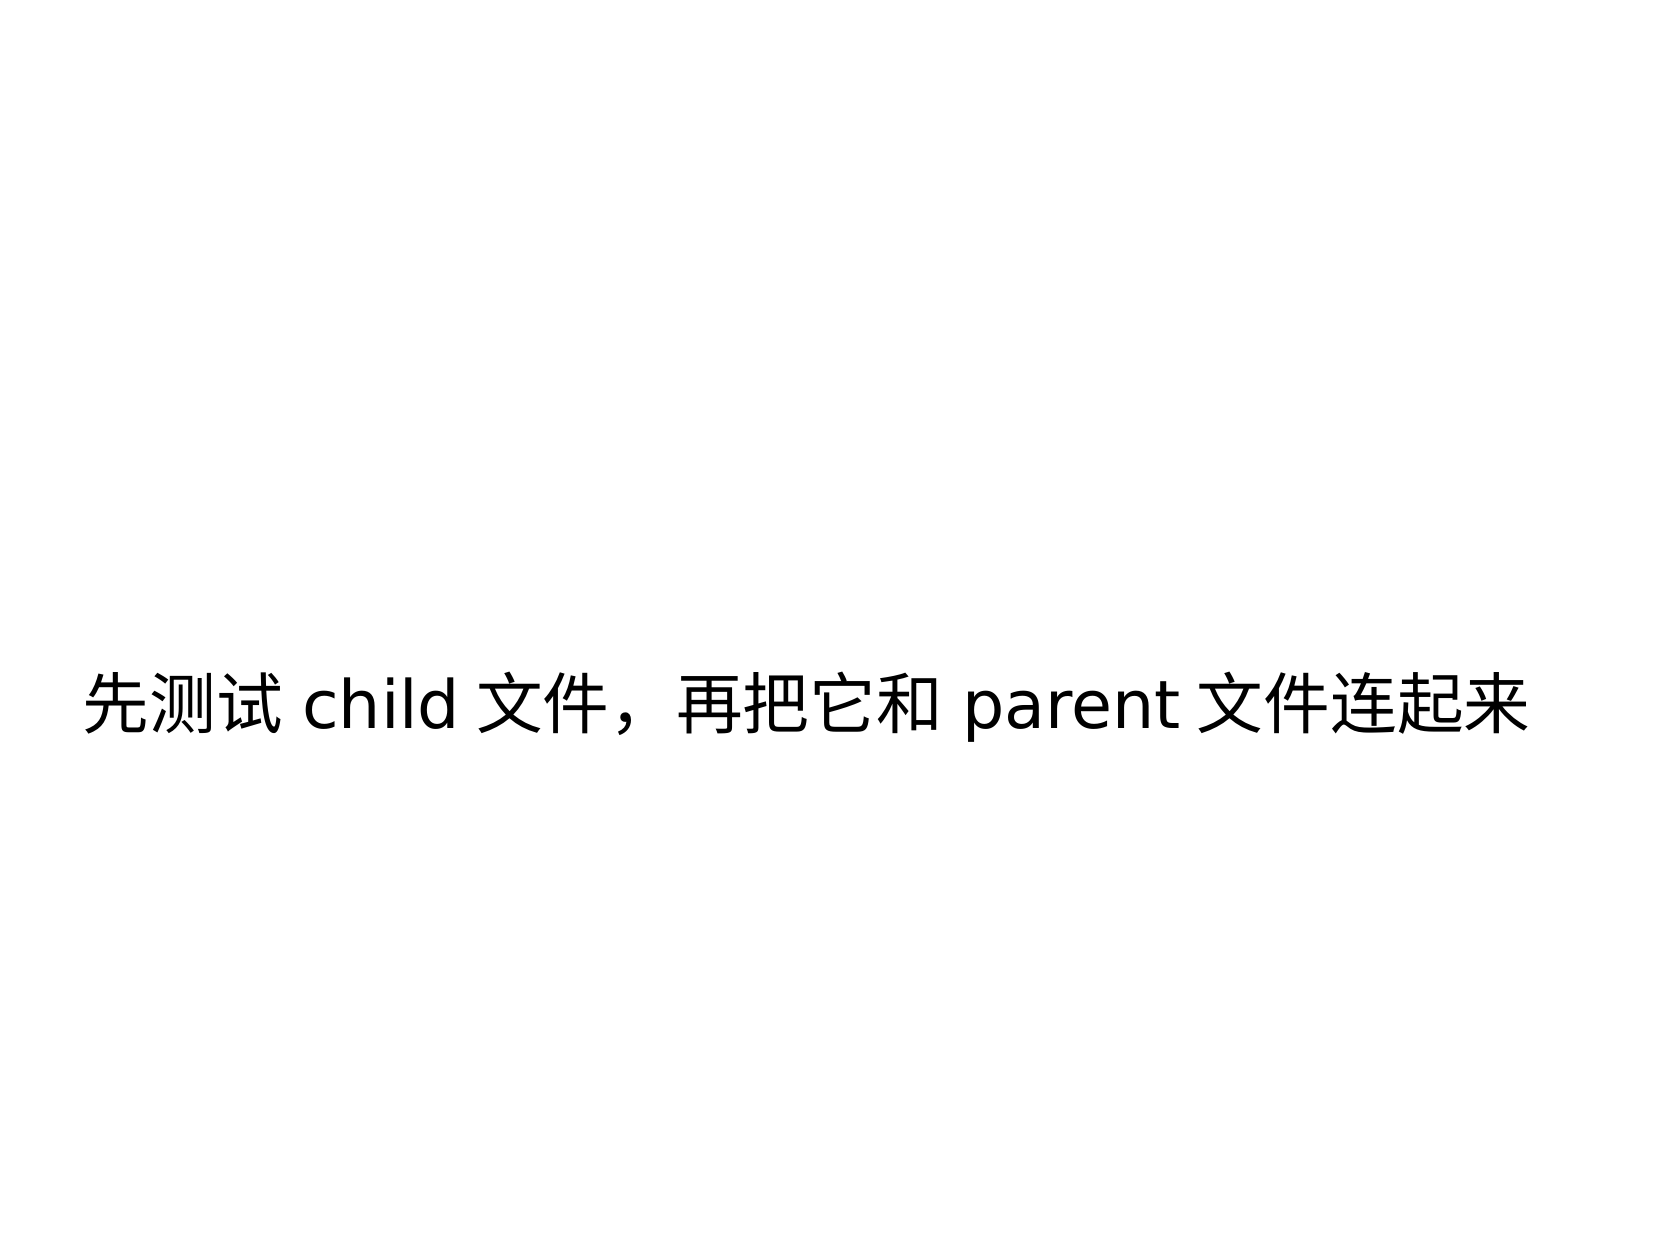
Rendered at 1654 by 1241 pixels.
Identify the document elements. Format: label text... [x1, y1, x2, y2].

subtitle 先测试child文件，再把它和parent文件连起来 [82, 297, 1571, 1102]
